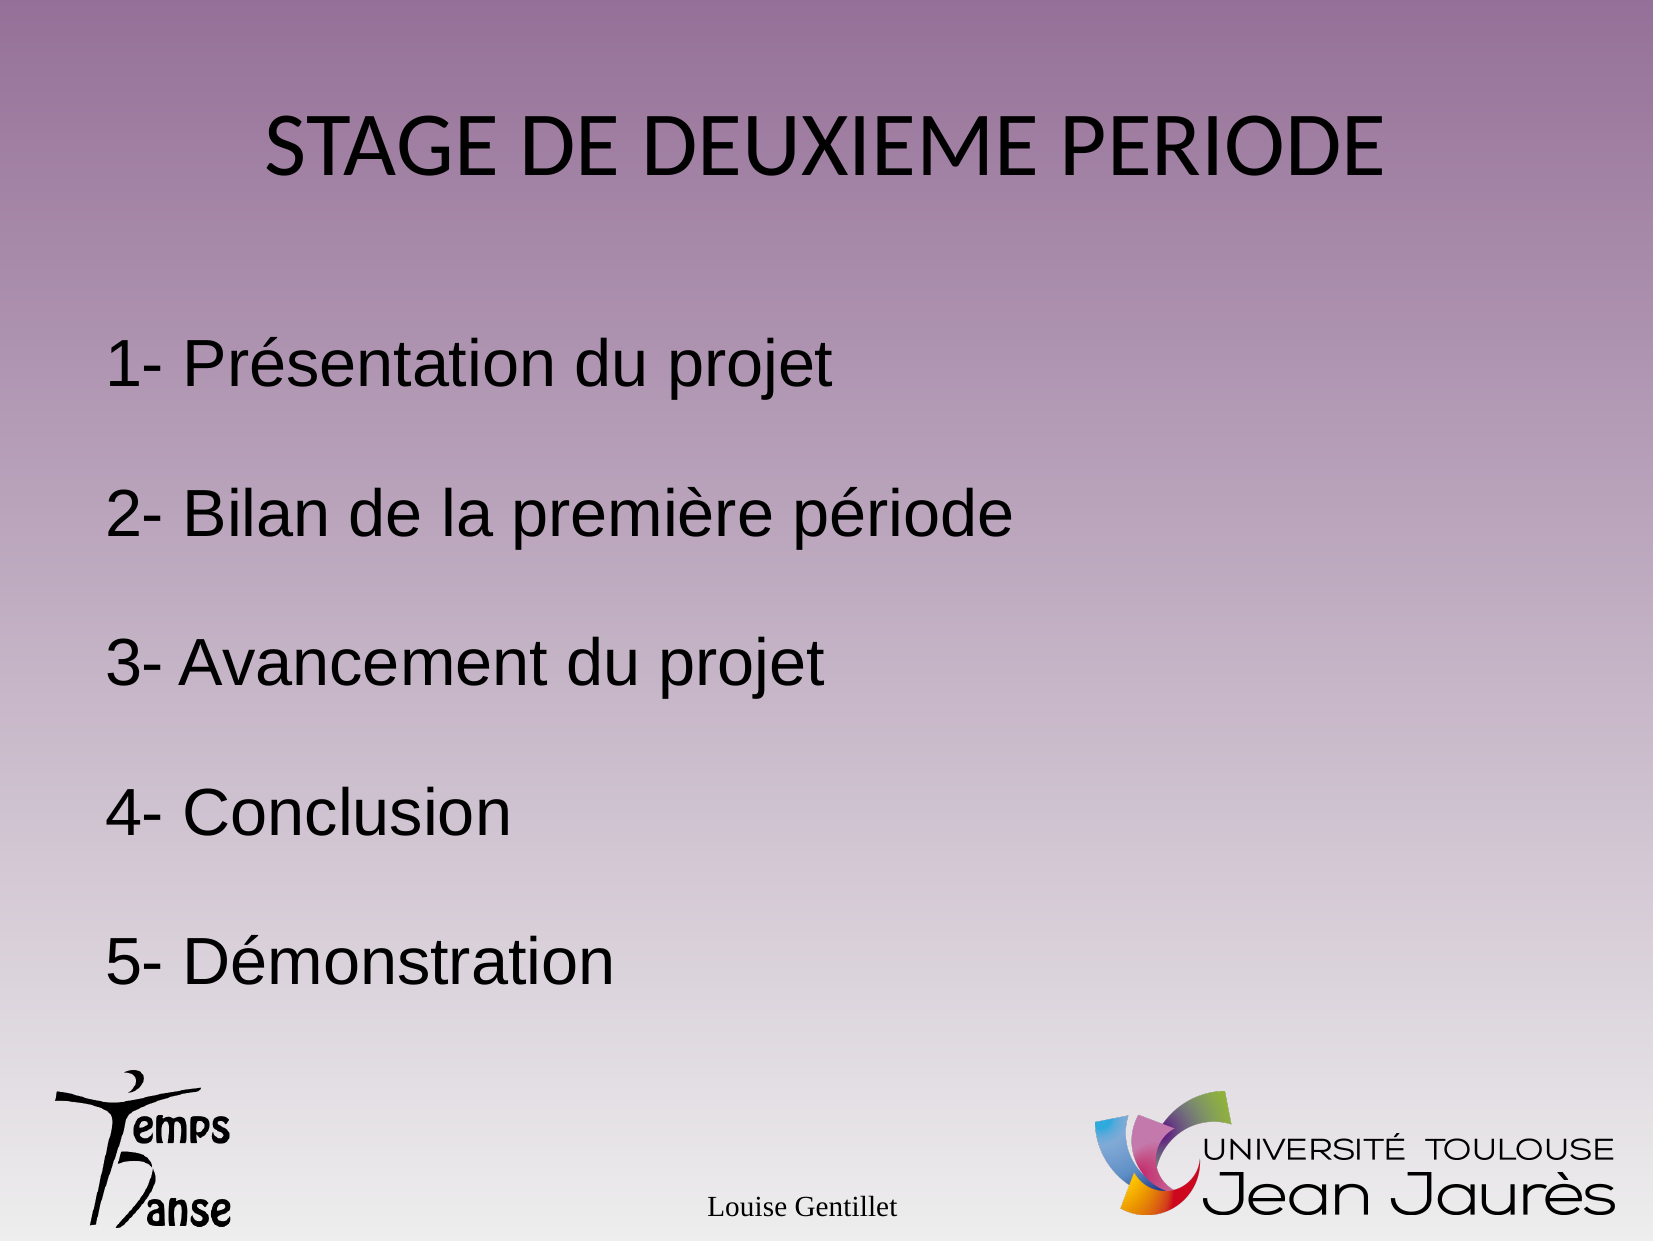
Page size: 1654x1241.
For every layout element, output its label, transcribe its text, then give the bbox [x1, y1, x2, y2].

picture [1095, 1091, 1615, 1216]
subtitle 1- Présentation du projet 2- Bilan de la première période 3- Avancement du projet 4- Conclusion 5- Démonstration [105, 290, 1571, 1036]
picture [0, 1055, 285, 1241]
title STAGE DE DEUXIEME PERIODE [82, 49, 1571, 257]
